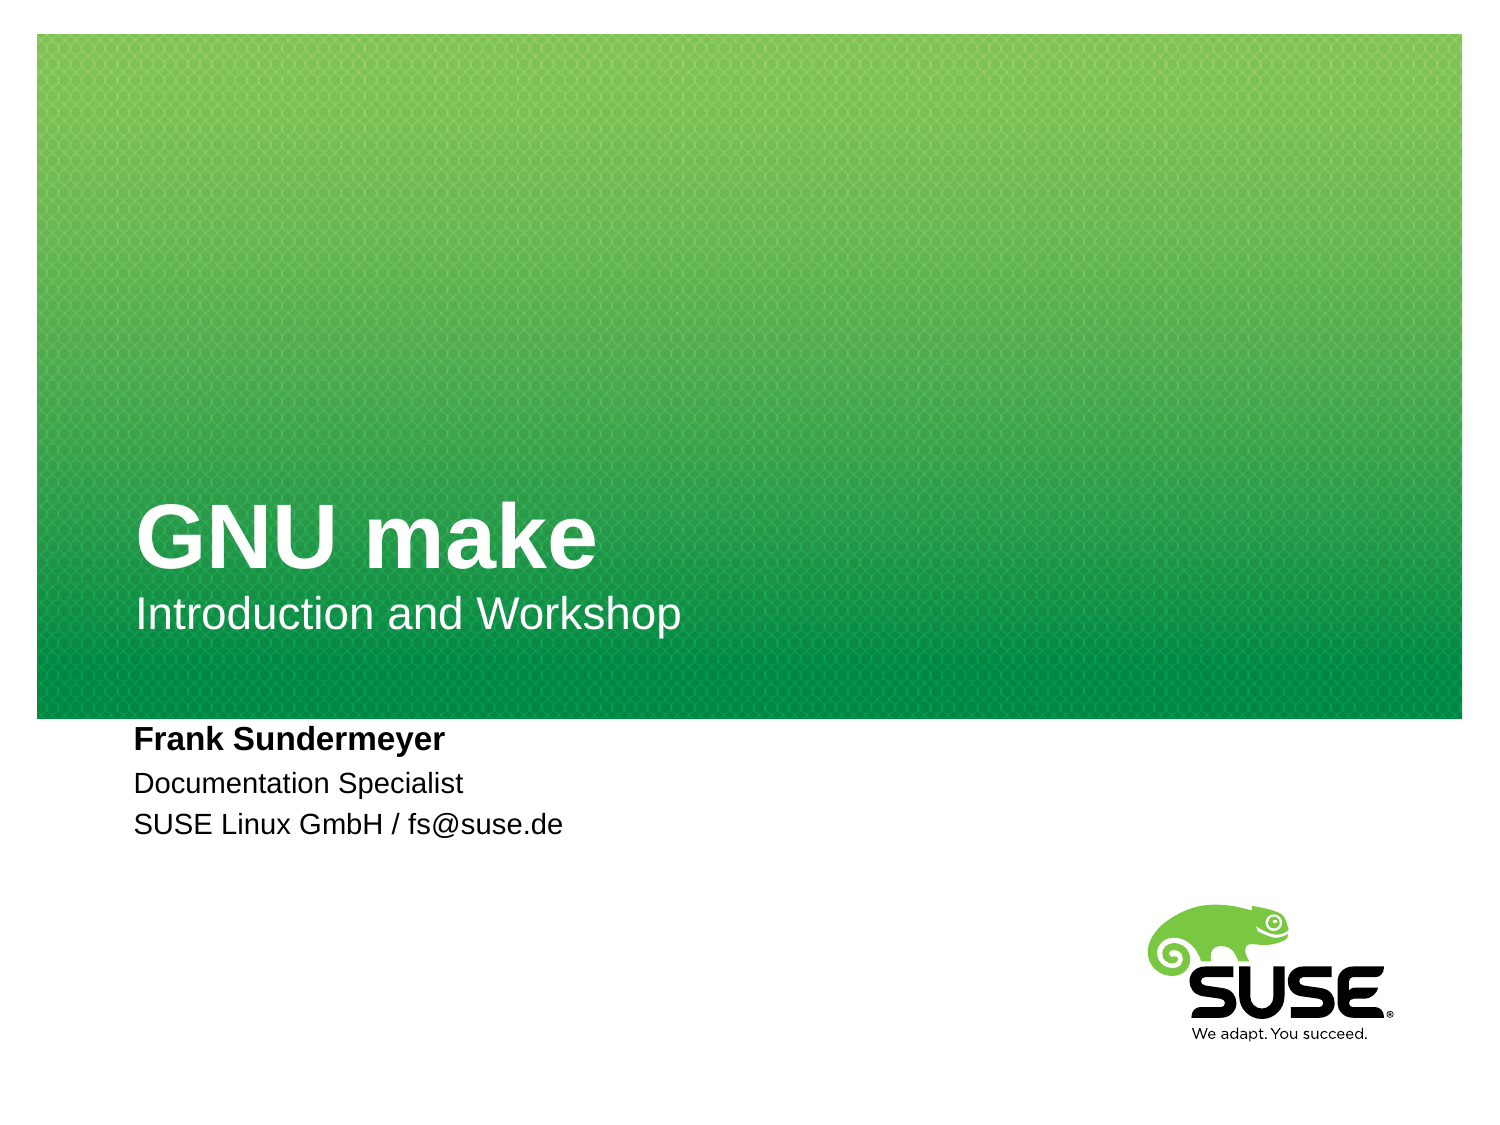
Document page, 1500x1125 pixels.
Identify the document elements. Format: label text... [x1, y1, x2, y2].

picture [37, 34, 1463, 719]
subtitle Frank Sundermeyer Documentation Specialist SUSE Linux GmbH / fs@suse.de [133, 720, 758, 1021]
title GNU make Introduction and Workshop [135, 388, 1409, 640]
